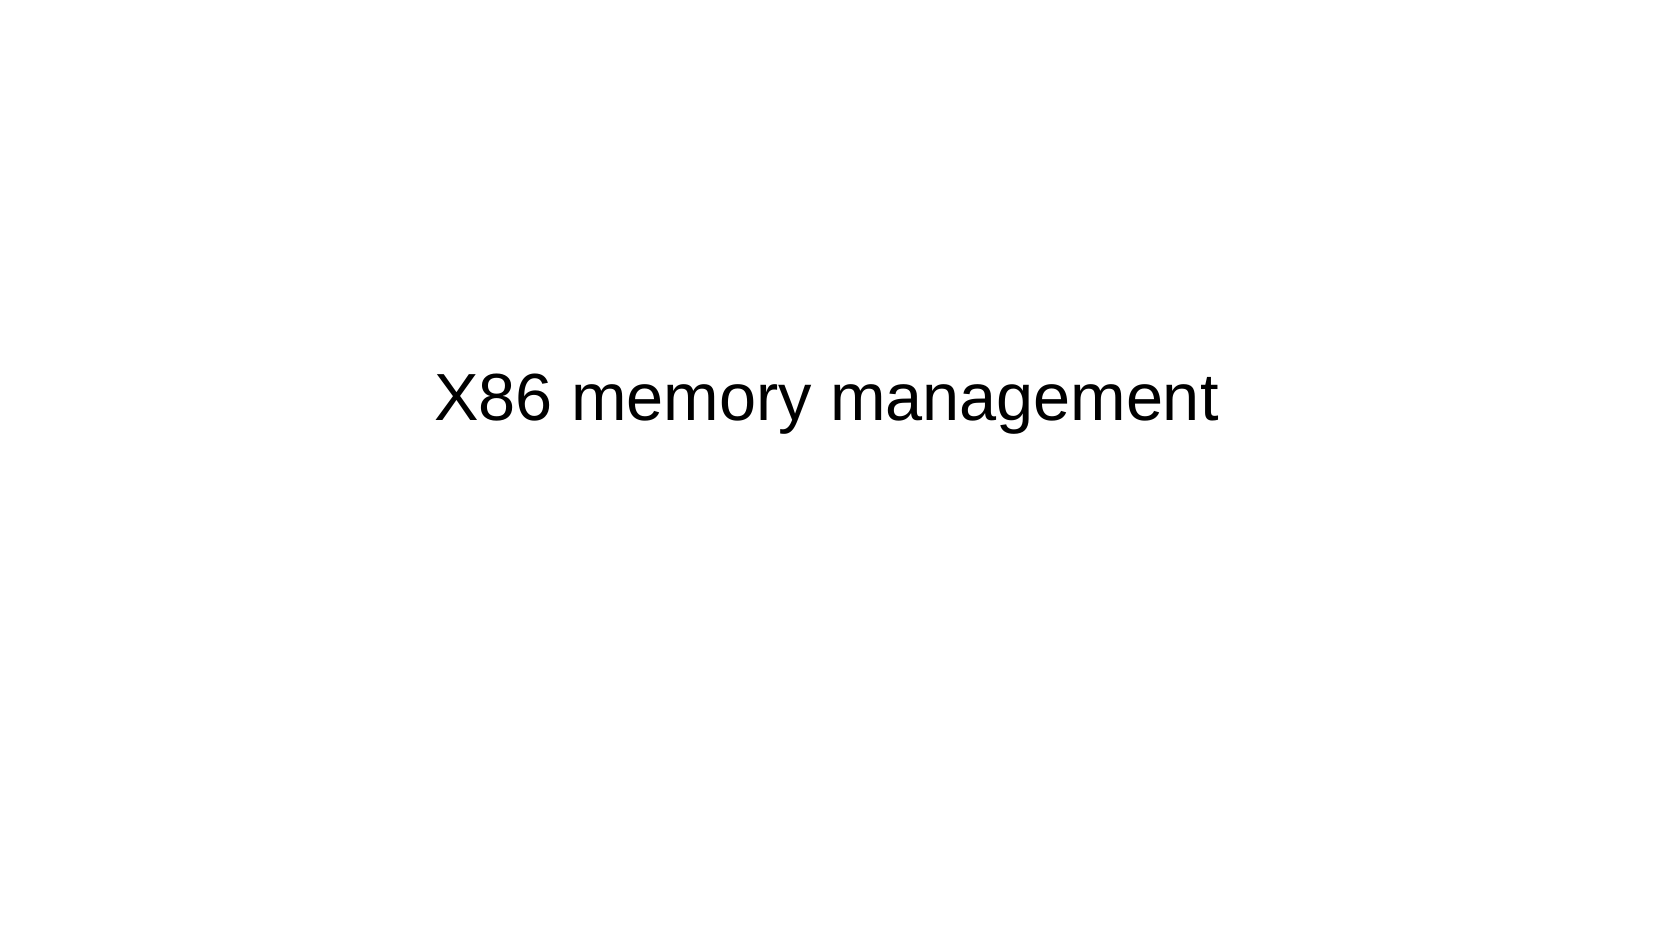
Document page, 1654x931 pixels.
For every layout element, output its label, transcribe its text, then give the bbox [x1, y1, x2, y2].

subtitle X86 memory management [82, 37, 1571, 757]
